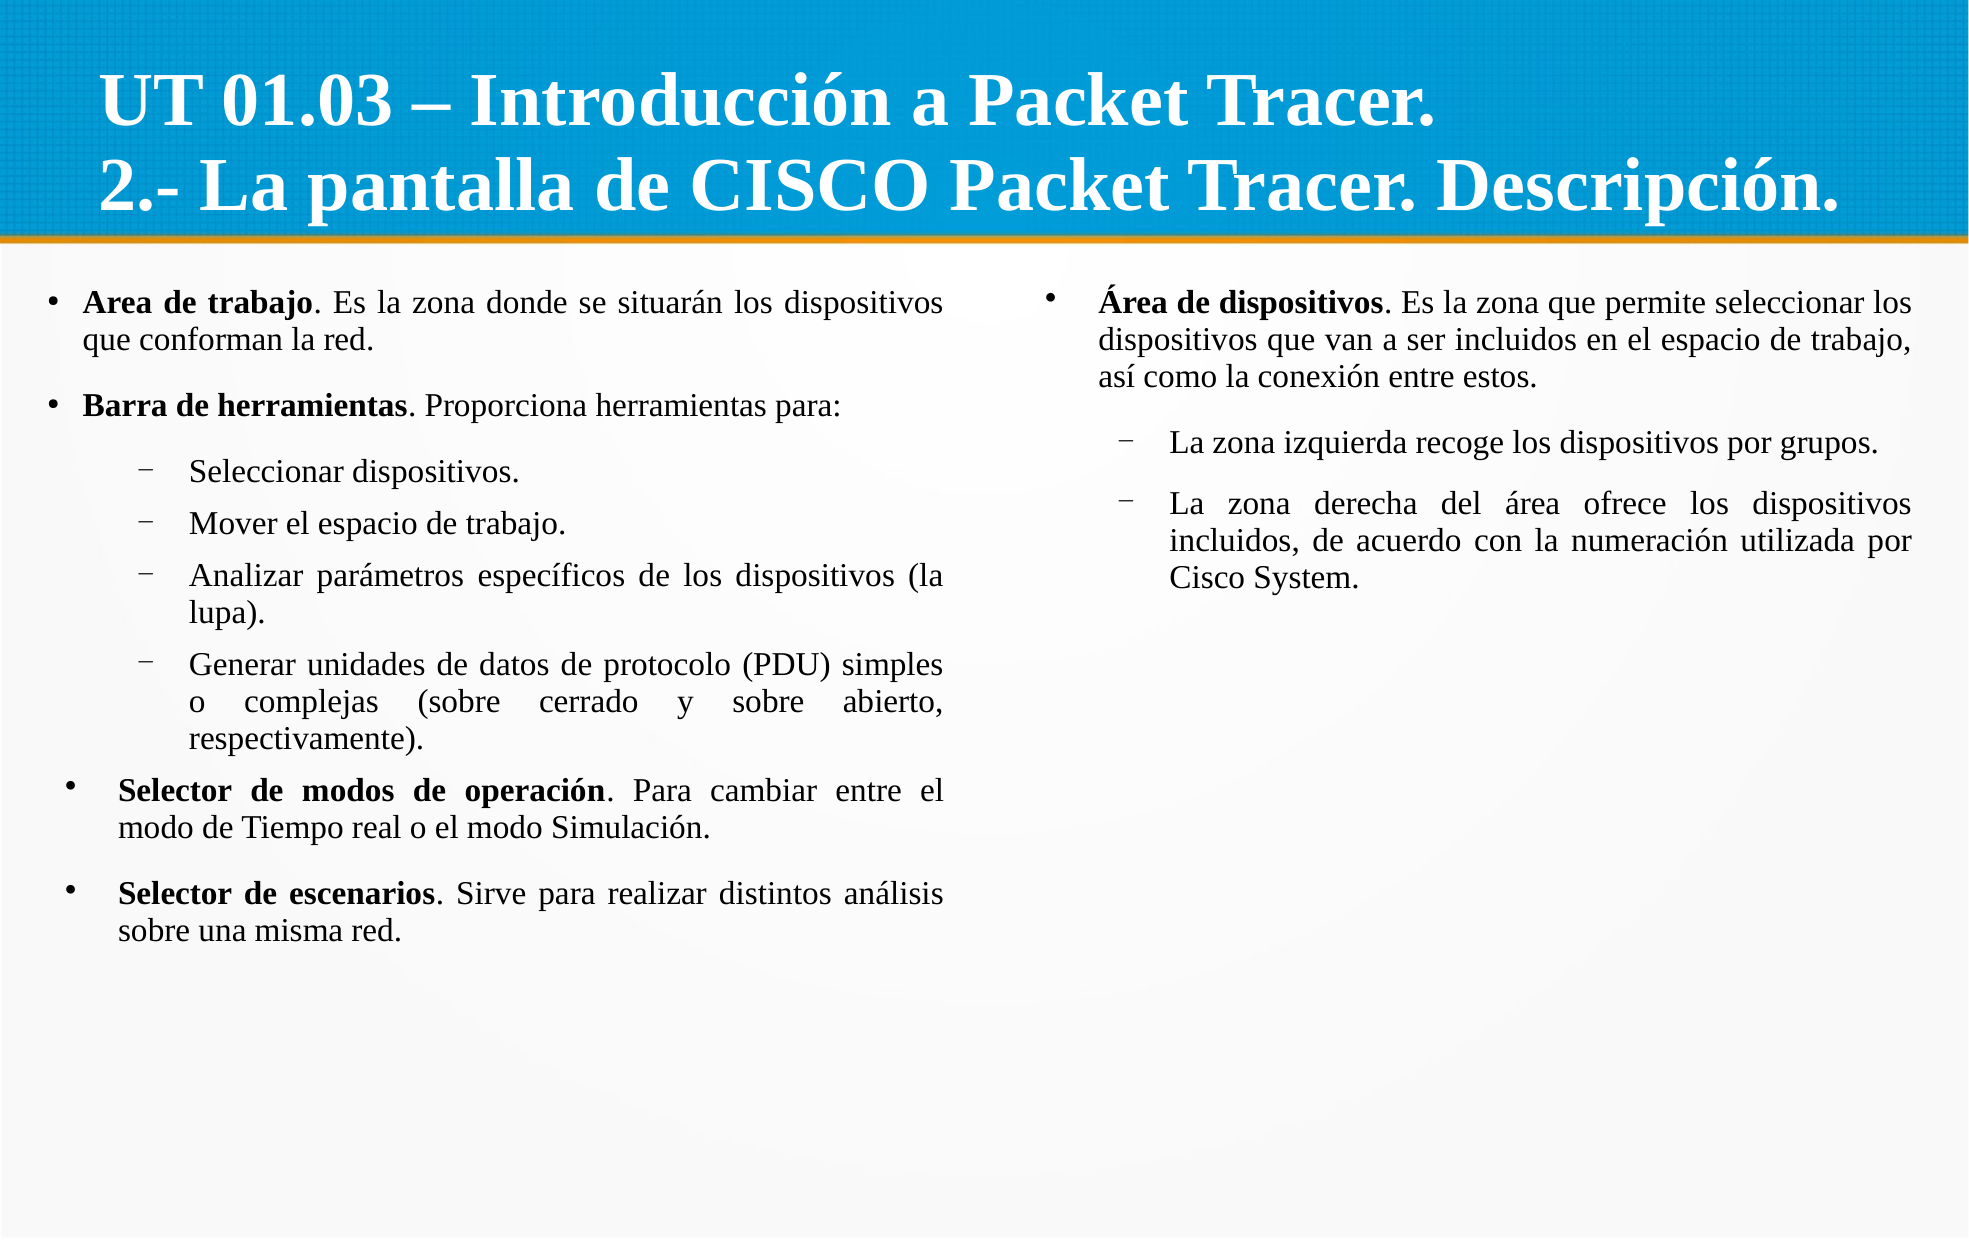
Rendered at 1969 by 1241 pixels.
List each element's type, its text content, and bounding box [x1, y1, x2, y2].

list Area de trabajo. Es la zona donde se situarán los dispositivos que conforman la red. Barra de herramientas. Proporciona herramientas para: Seleccionar dispositivos. Mover el espacio de trabajo. Analizar parámetros específicos de los dispositivos (la lupa). Generar unidades de datos de protocolo (PDU) simples o complejas (sobre cerrado y sobre abierto, respectivamente). Selector de modos de operación. Para cambiar entre el modo de Tiempo real o el modo Simulación. Selector de escenarios. Sirve para realizar distintos análisis sobre una misma red. [47, 283, 945, 1170]
title UT 01.03 – Introducción a Packet Tracer. 2.- La pantalla de CISCO Packet Tracer. Descripción. [98, 19, 1870, 227]
picture [0, 233, 1969, 1241]
list Área de dispositivos. Es la zona que permite seleccionar los dispositivos que van a ser incluidos en el espacio de trabajo, así como la conexión entre estos. La zona izquierda recoge los dispositivos por grupos. La zona derecha del área ofrece los dispositivos incluidos, de acuerdo con la numeración utilizada por Cisco System. [1027, 283, 1914, 1170]
